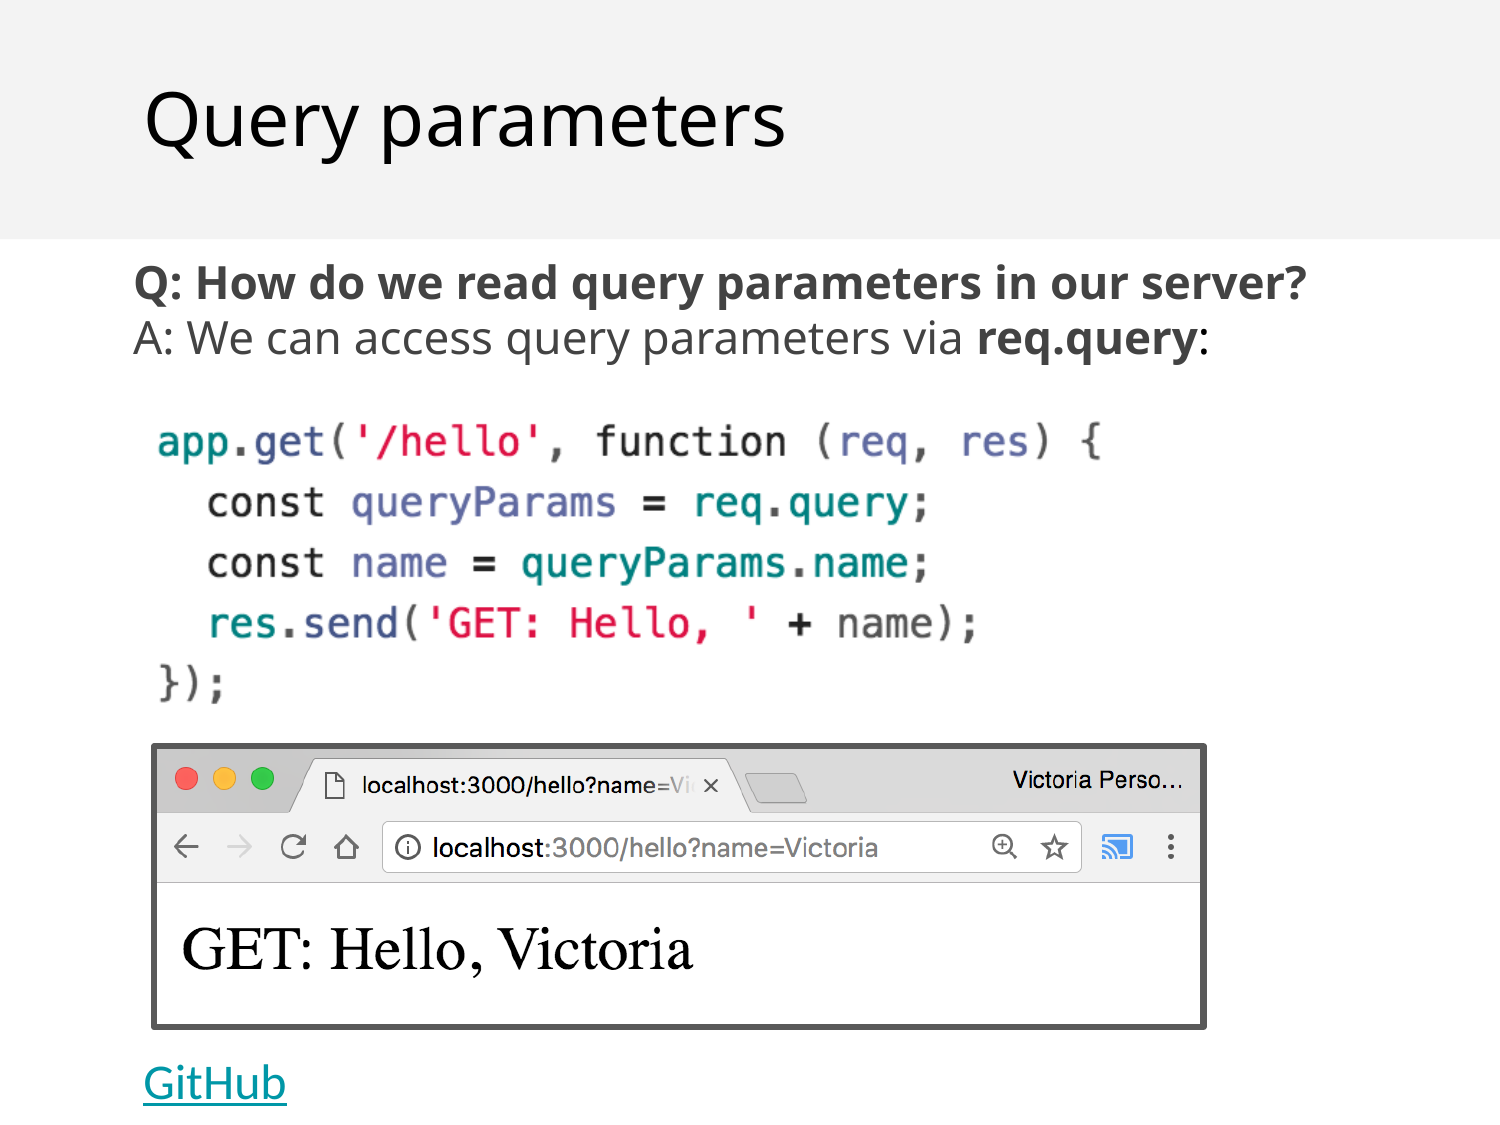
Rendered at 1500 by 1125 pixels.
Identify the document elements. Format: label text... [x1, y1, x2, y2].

list Q: How do we read query parameters in our server? A: We can access query parameters via req.query: [118, 230, 1362, 508]
title Query parameters [128, 56, 1372, 183]
picture [157, 749, 1201, 1025]
text_box GitHub [128, 1034, 1332, 1125]
picture [128, 407, 1142, 731]
